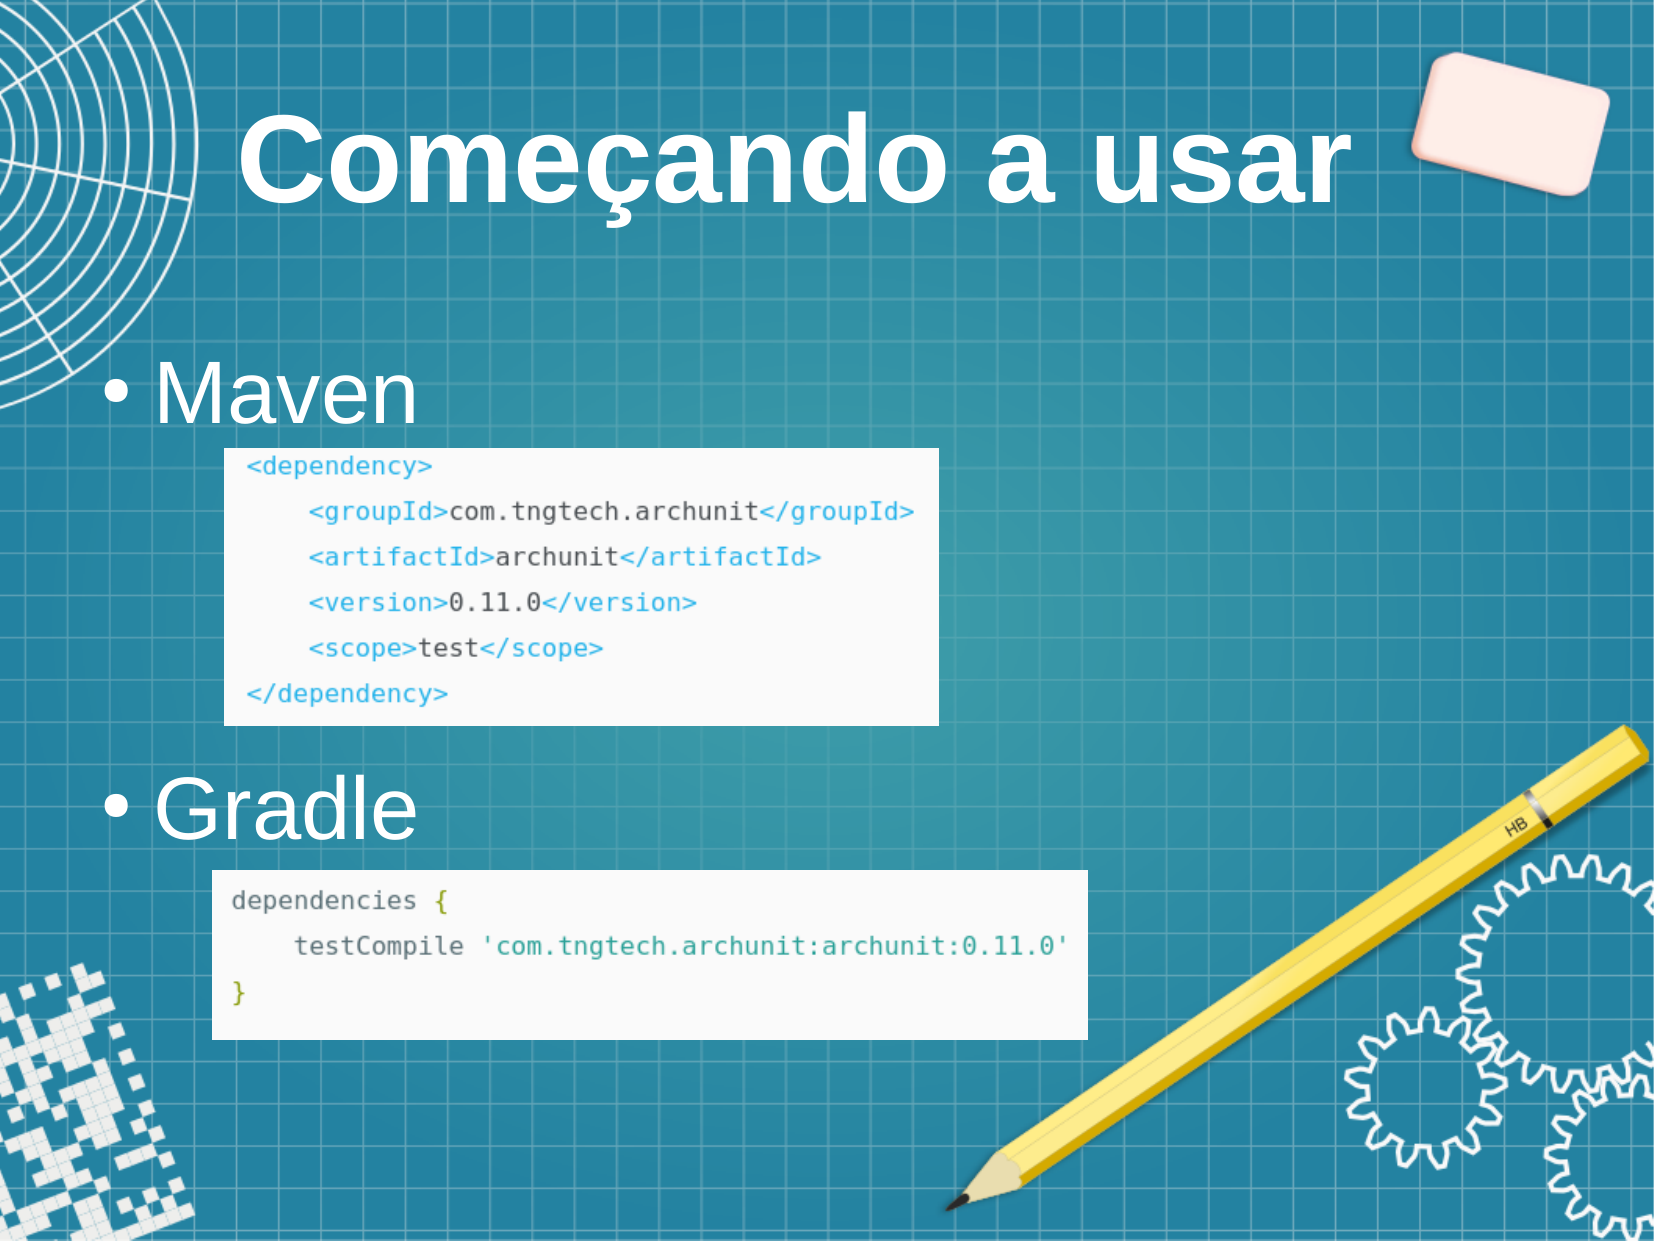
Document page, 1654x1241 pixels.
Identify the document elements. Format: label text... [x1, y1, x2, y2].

picture [0, 0, 1654, 1241]
text_box Começando a usar [236, 23, 1406, 296]
list Maven Gradle [82, 343, 1571, 1063]
